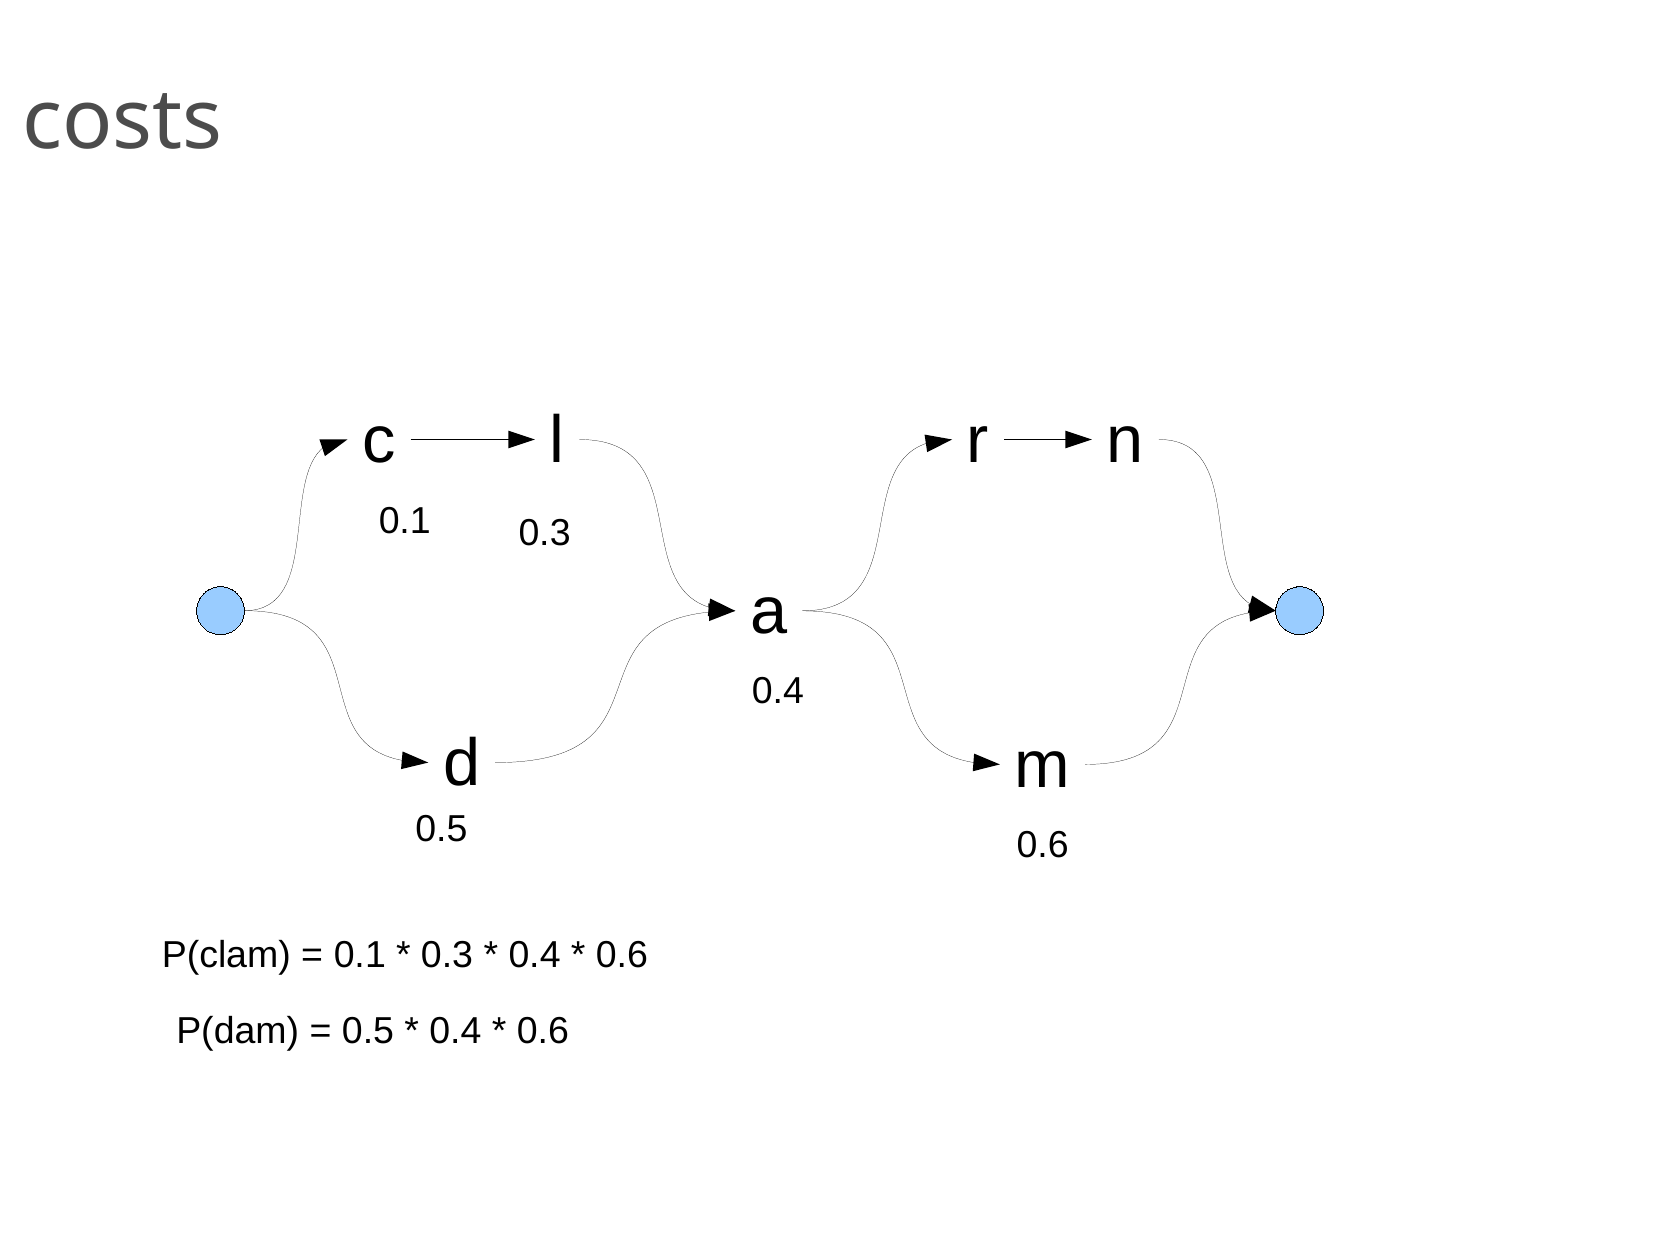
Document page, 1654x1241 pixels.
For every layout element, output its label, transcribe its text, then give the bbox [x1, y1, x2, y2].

text_box 0.5 [400, 799, 506, 857]
text_box 0.4 [737, 661, 819, 719]
text_box [1275, 586, 1324, 635]
title costs [22, 26, 1654, 205]
text_box [196, 586, 245, 635]
text_box m [999, 719, 1086, 810]
text_box P(dam) = 0.5 * 0.4 * 0.6 [161, 1001, 1216, 1059]
text_box P(clam) = 0.1 * 0.3 * 0.4 * 0.6 [147, 926, 1383, 984]
text_box 0.6 [1001, 816, 1168, 873]
text_box c [347, 394, 411, 485]
text_box a [735, 566, 803, 656]
text_box 0.3 [503, 503, 586, 561]
text_box n [1091, 394, 1159, 485]
text_box l [534, 394, 580, 485]
text_box d [428, 717, 496, 799]
text_box 0.1 [363, 492, 446, 550]
text_box r [952, 394, 1005, 485]
